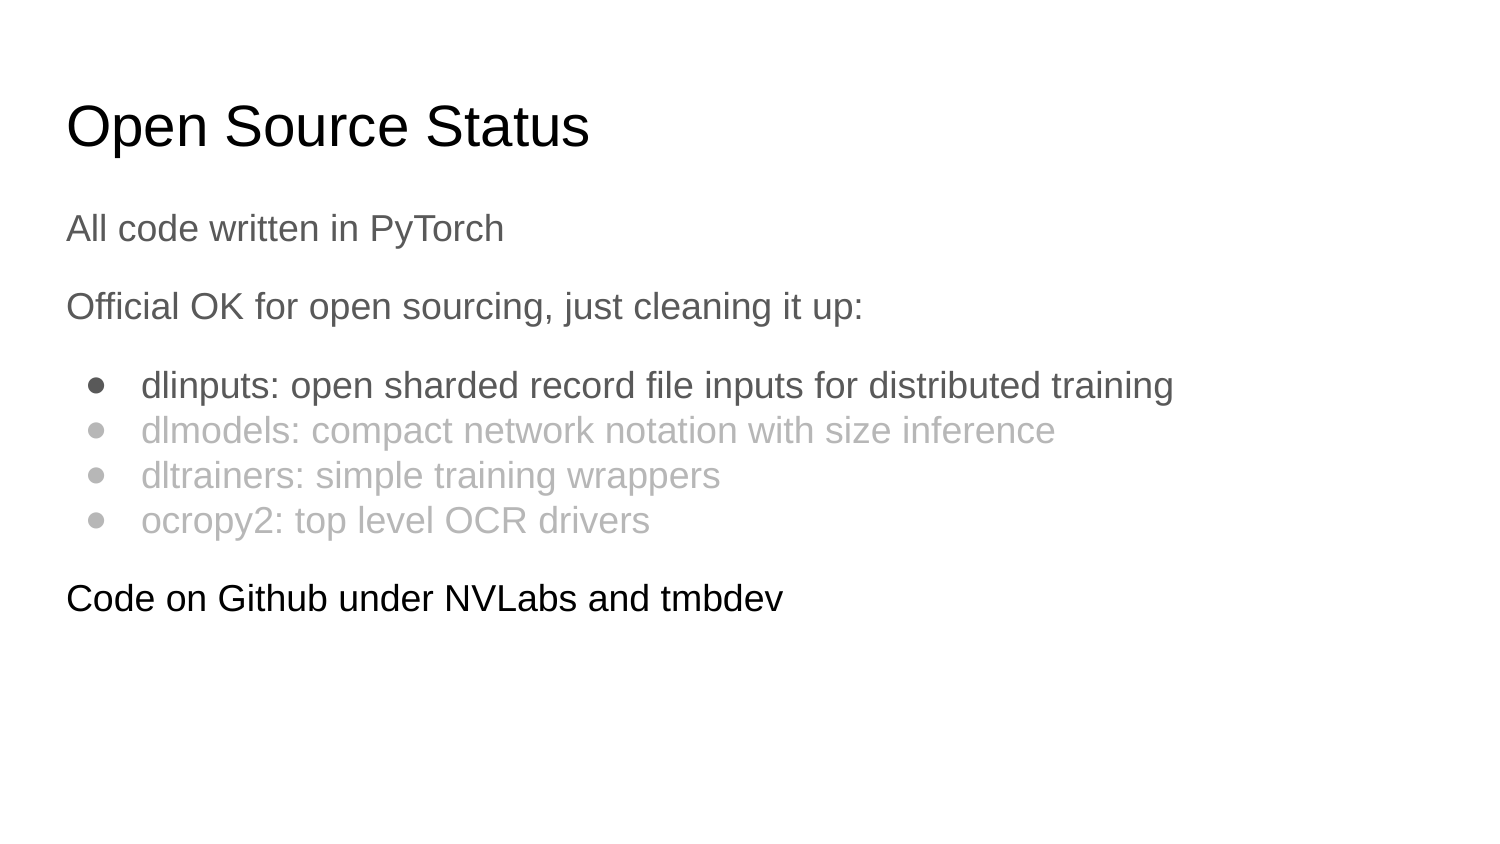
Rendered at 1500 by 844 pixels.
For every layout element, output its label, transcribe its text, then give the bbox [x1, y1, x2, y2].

title Open Source Status [51, 72, 1449, 167]
list All code written in PyTorch Official OK for open sourcing, just cleaning it up: dlinputs: open sharded record file inputs for distributed training dlmodels: compact network notation with size inference dltrainers: simple training wrappers ocropy2: top level OCR drivers Code on Github under NVLabs and tmbdev [51, 189, 1449, 750]
